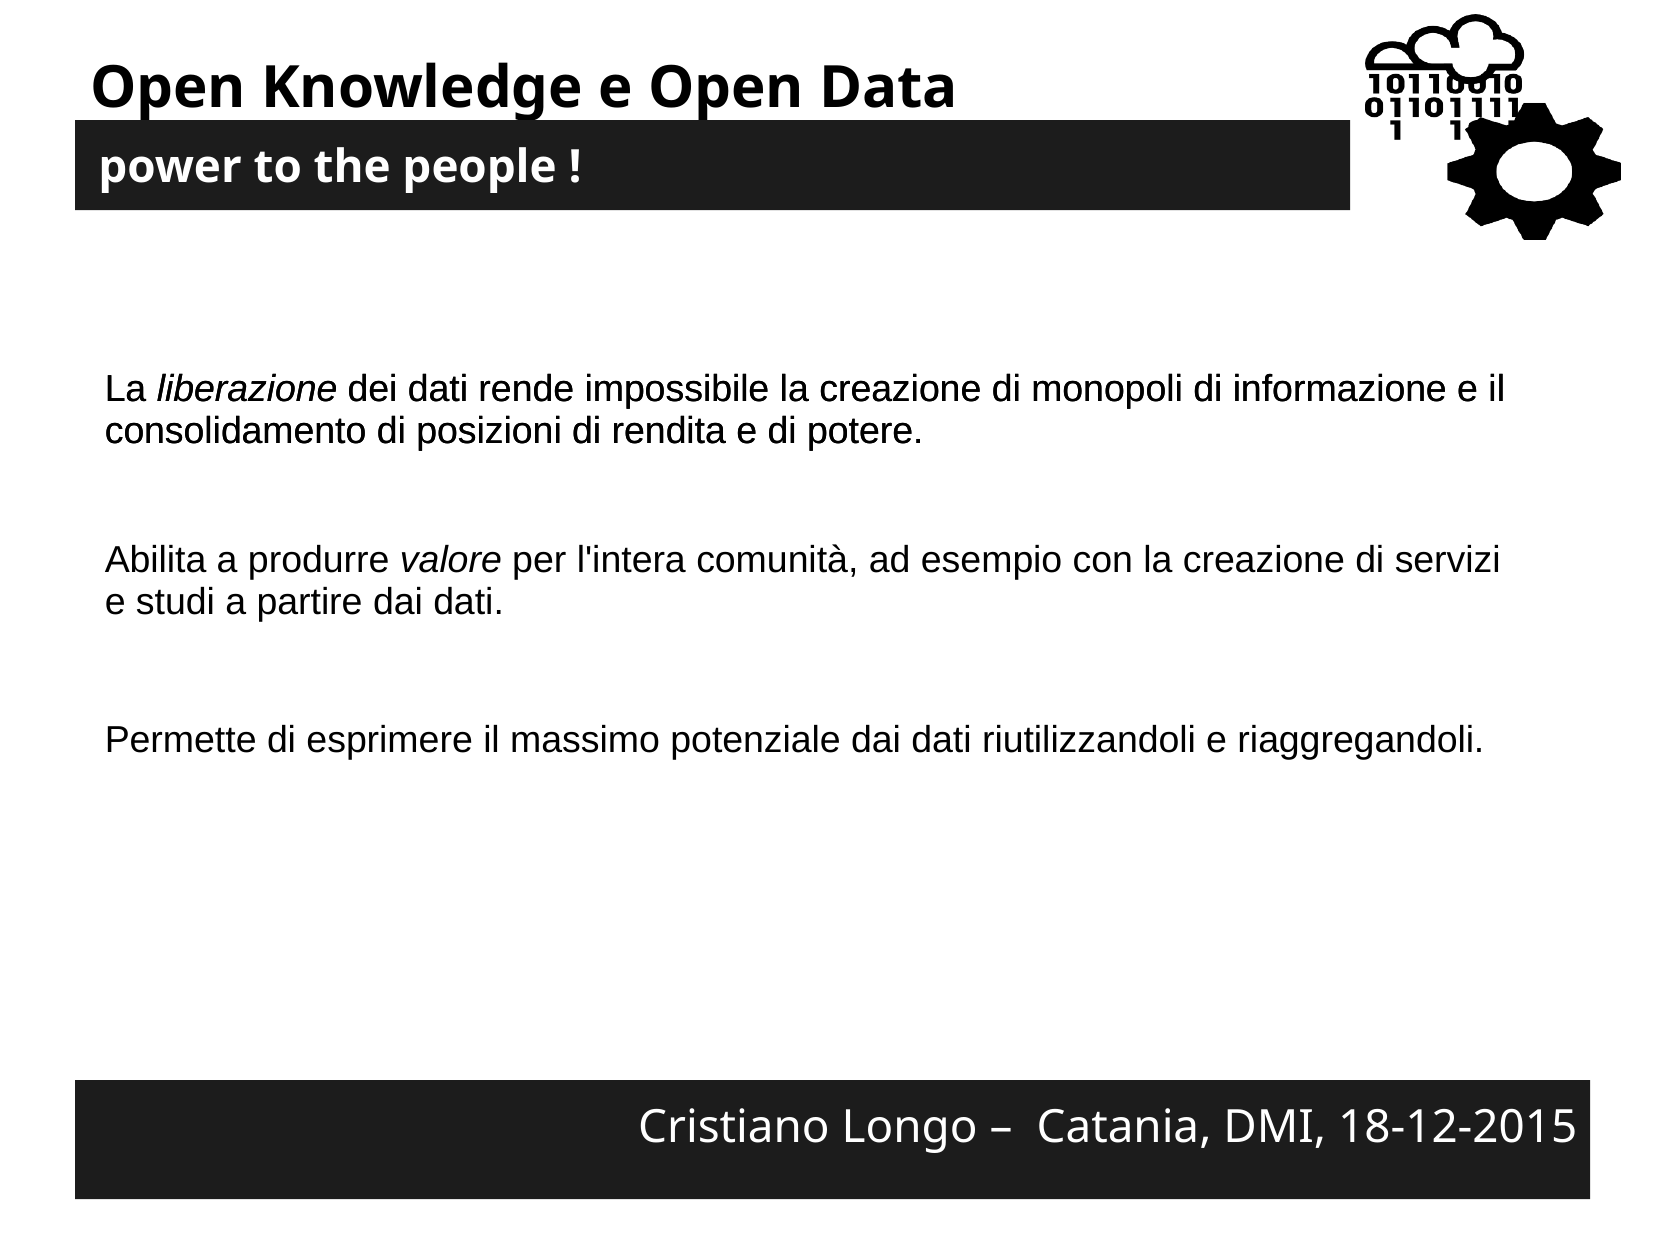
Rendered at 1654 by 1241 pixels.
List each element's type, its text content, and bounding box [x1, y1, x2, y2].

text_box La liberazione dei dati rende impossibile la creazione di monopoli di informazione e il consolidamento di posizioni di rendita e di potere. [90, 360, 1546, 459]
text_box Permette di esprimere il massimo potenziale dai dati riutilizzandoli e riaggregandoli. [90, 711, 1546, 769]
list Open Knowledge e Open Data [75, 45, 1325, 120]
picture [1365, 14, 1621, 241]
text_box Abilita a produrre valore per l'intera comunità, ad esempio con la creazione di servizi e studi a partire dai dati. [90, 531, 1546, 631]
list Cristiano Longo – Catania, DMI, 18-12-2015 [75, 1080, 1591, 1200]
list power to the people ! [75, 120, 1351, 211]
